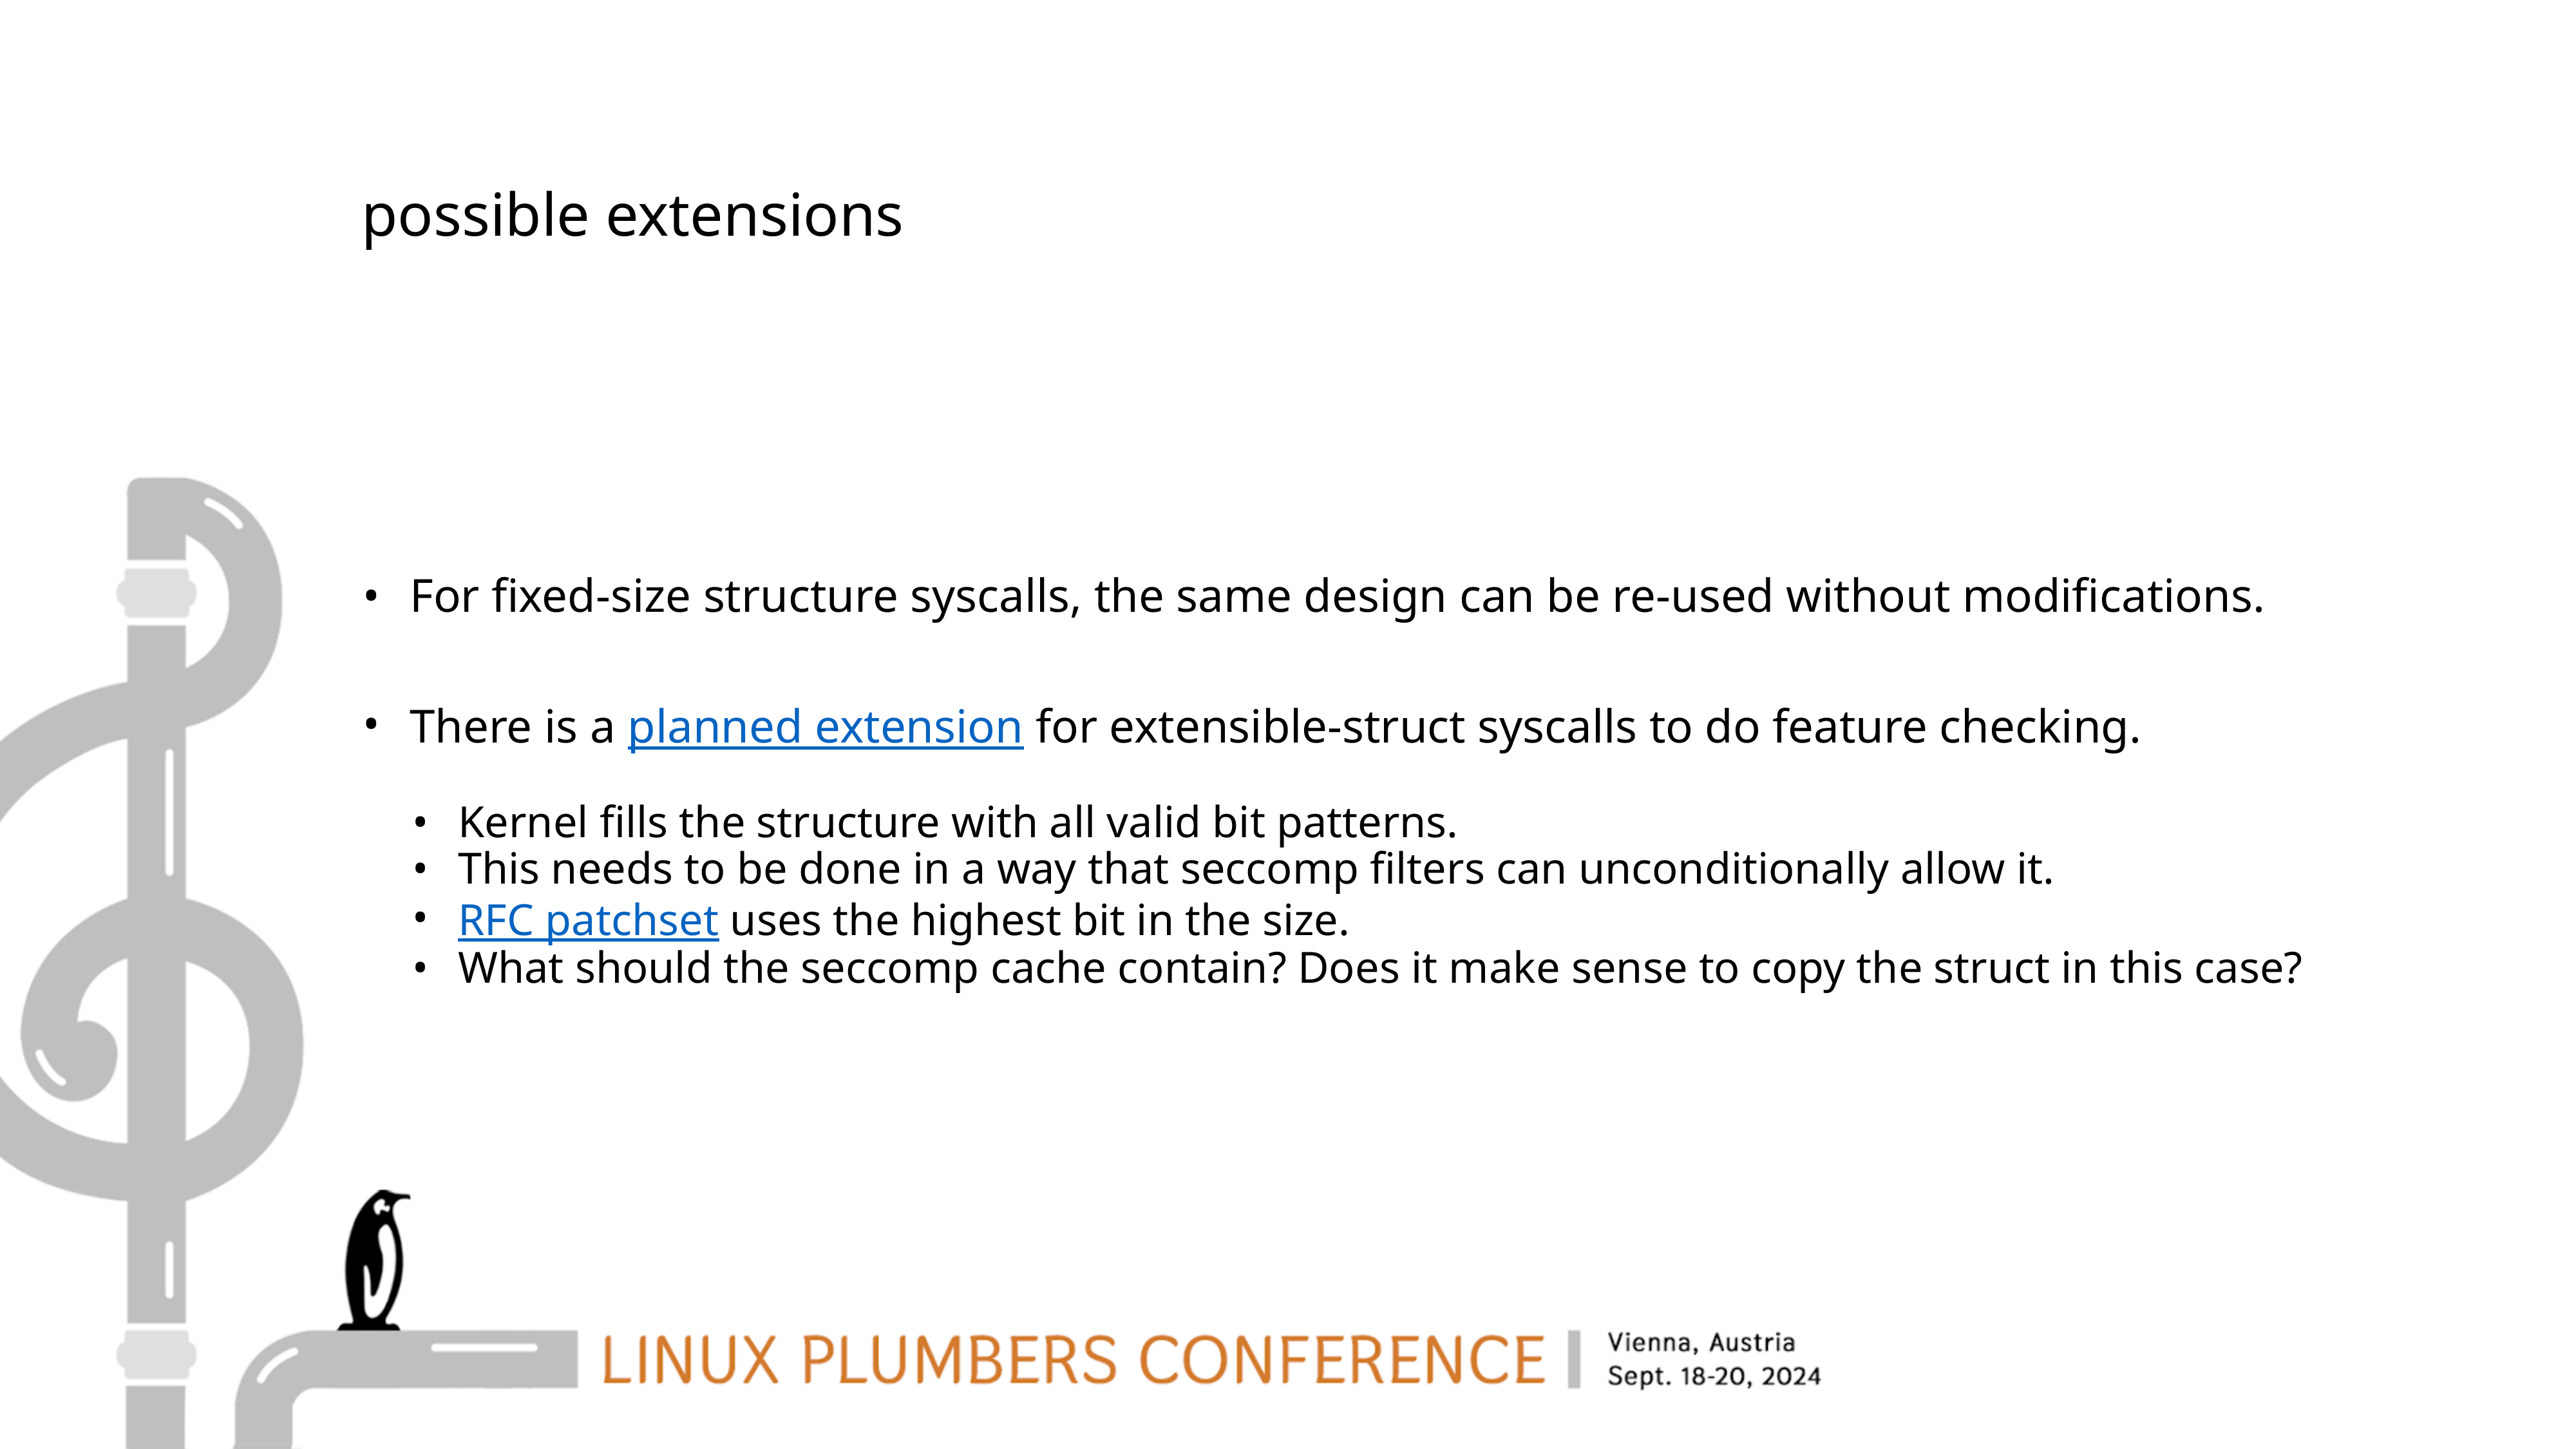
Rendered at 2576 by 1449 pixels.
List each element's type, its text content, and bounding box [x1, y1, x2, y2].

title possible extensions [352, 77, 2399, 357]
list For fixed-size structure syscalls, the same design can be re-used without modifications. There is a planned extension for extensible-struct syscalls to do feature checking. Kernel fills the structure with all valid bit patterns. This needs to be done in a way that seccomp filters can unconditionally allow it. RFC patchset uses the highest bit in the size. What should the seccomp cache contain? Does it make sense to copy the struct in this case? [352, 385, 2399, 1179]
picture [0, 0, 2576, 1449]
